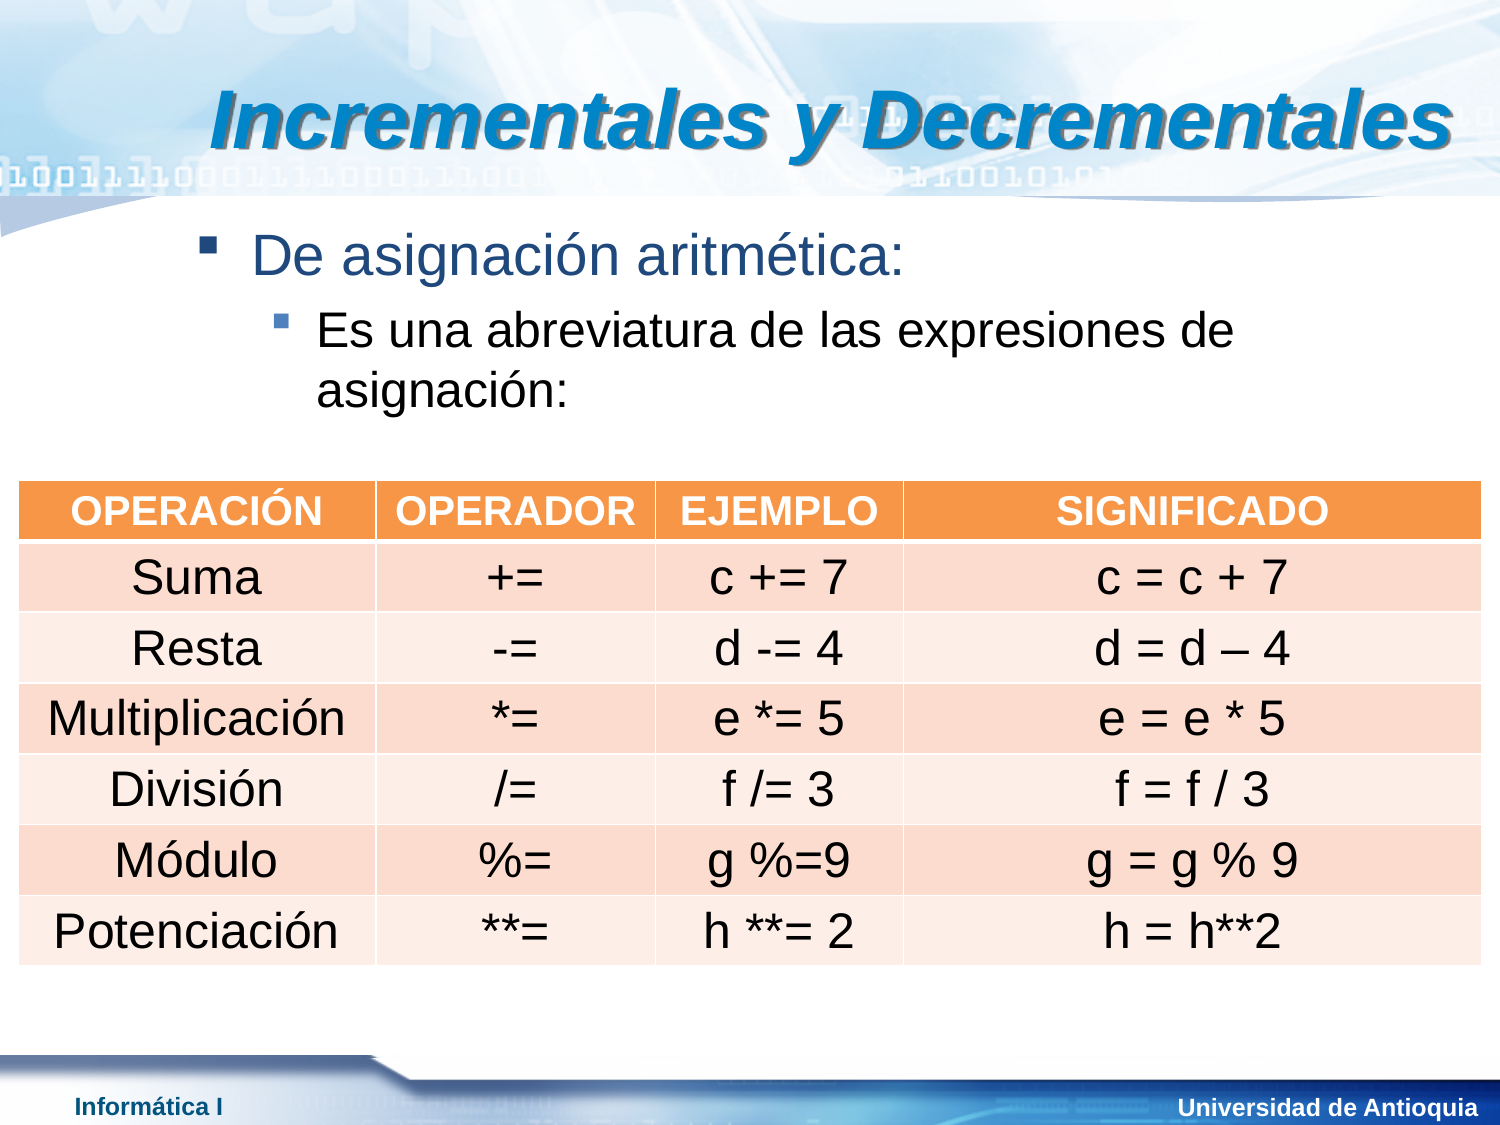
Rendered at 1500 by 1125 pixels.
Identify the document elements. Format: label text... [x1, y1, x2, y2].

table_header SIGNIFICADO [904, 481, 1481, 539]
table_header EJEMPLO [656, 481, 903, 539]
table_header OPERACIÓN [19, 481, 375, 539]
table_cell Módulo [19, 825, 375, 895]
table_cell f = f / 3 [904, 755, 1481, 824]
table_cell Suma [19, 544, 375, 611]
table_cell c += 7 [656, 544, 903, 611]
table_cell f /= 3 [656, 755, 903, 824]
table_cell c = c + 7 [904, 544, 1481, 611]
table_cell h = h**2 [904, 896, 1481, 965]
table_cell g = g % 9 [904, 825, 1481, 895]
table_cell e = e * 5 [904, 684, 1481, 753]
table_cell d -= 4 [656, 613, 903, 682]
table_cell e *= 5 [656, 684, 903, 753]
table_cell g %=9 [656, 825, 903, 895]
picture [0, 0, 1500, 196]
picture [0, 1055, 1500, 1125]
table_cell d = d – 4 [904, 613, 1481, 682]
table_cell h **= 2 [656, 896, 903, 965]
table_cell Multiplicación [19, 684, 375, 753]
table_cell División [19, 755, 375, 824]
table_header OPERADOR [377, 481, 655, 539]
list De asignación aritmética: Es una abreviatura de las expresiones de asignación: [179, 209, 1376, 479]
table_cell -= [377, 613, 655, 682]
table_cell Resta [19, 613, 375, 682]
title Incrementales y Decrementales [194, 57, 1500, 150]
table_cell %= [377, 825, 655, 895]
table_cell /= [377, 755, 655, 824]
table_cell Potenciación [19, 896, 375, 965]
table_cell += [377, 544, 655, 611]
table_cell *= [377, 684, 655, 753]
table_cell **= [377, 896, 655, 965]
